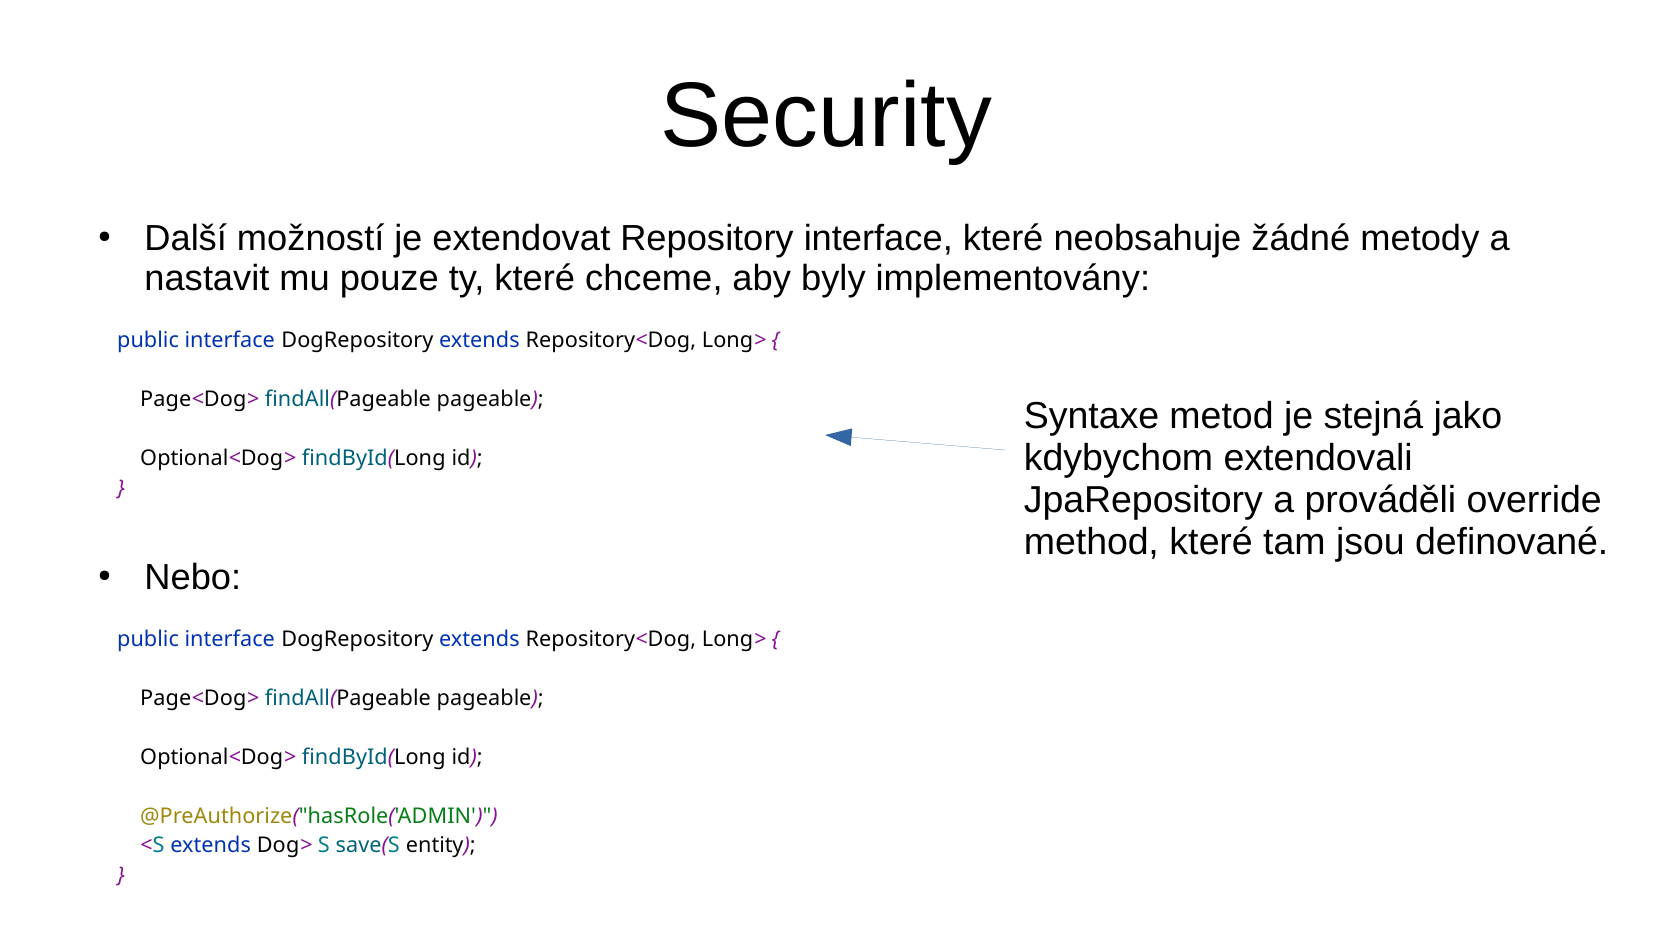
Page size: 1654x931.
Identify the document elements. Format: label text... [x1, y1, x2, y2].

text_box Syntaxe metod je stejná jako kdybychom extendovali JpaRepository a prováděli override method, které tam jsou definované. [1009, 387, 1636, 571]
list Další možností je extendovat Repository interface, které neobsahuje žádné metody a nastavit mu pouze ty, které chceme, aby byly implementovány: public interface DogRepository extends Repository<Dog, Long> { Page<Dog> findAll(Pageable pageable); Optional<Dog> findById(Long id); } Nebo: public interface DogRepository extends Repository<Dog, Long> { Page<Dog> findAll(Pageable pageable); Optional<Dog> findById(Long id); @PreAuthorize("hasRole('ADMIN')") <S extends Dog> S save(S entity); } [82, 217, 1571, 931]
title Security [82, 37, 1571, 193]
